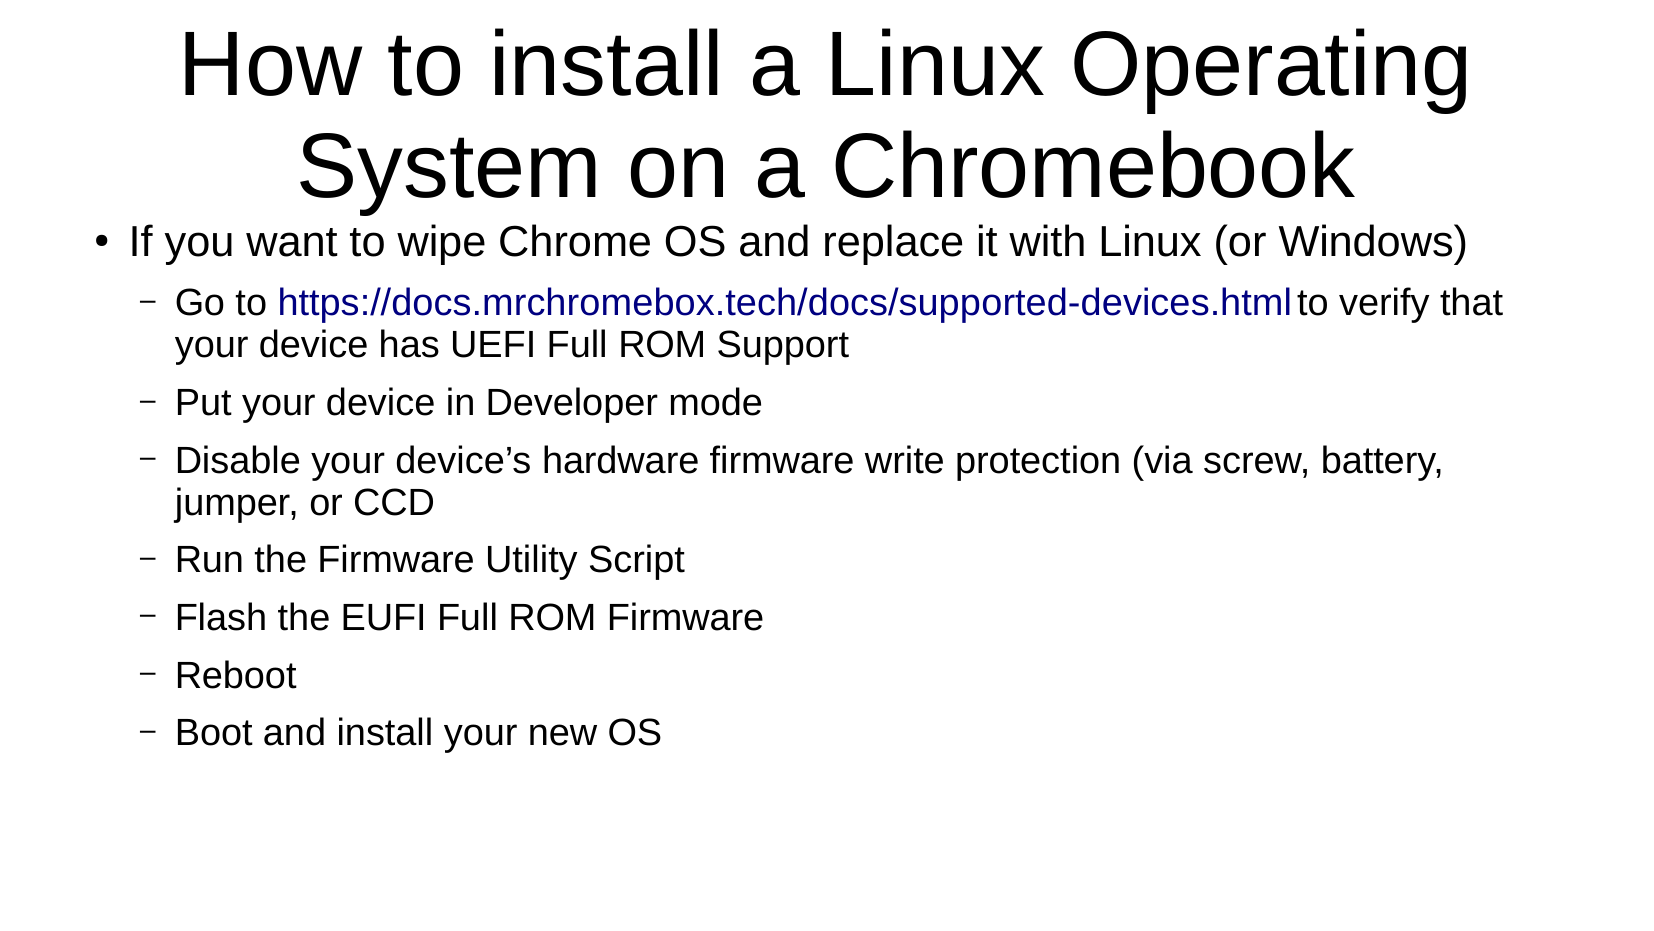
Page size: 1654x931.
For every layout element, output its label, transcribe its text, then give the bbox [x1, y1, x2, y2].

list If you want to wipe Chrome OS and replace it with Linux (or Windows) Go to https://docs.mrchromebox.tech/docs/supported-devices.html to verify that your device has UEFI Full ROM Support Put your device in Developer mode Disable your device’s hardware firmware write protection (via screw, battery, jumper, or CCD Run the Firmware Utility Script Flash the EUFI Full ROM Firmware Reboot Boot and install your new OS [82, 217, 1571, 758]
title How to install a Linux Operating System on a Chromebook [82, 12, 1571, 217]
